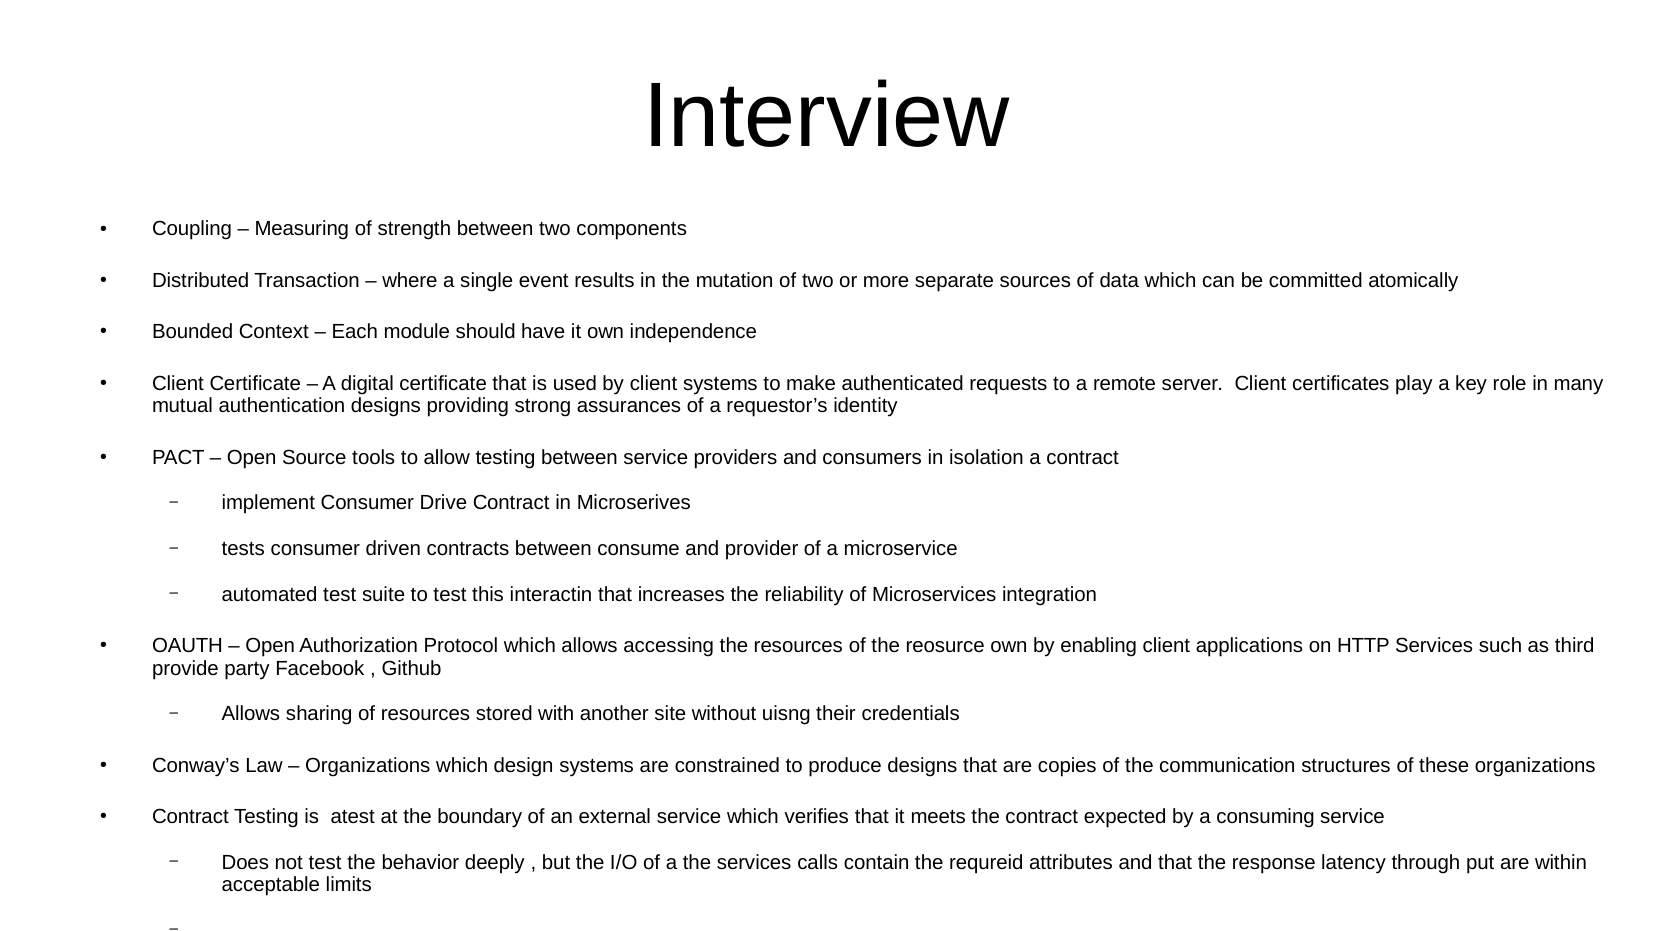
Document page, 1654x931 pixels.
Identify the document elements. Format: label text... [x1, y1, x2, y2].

title Interview [82, 37, 1571, 193]
list Coupling – Measuring of strength between two components Distributed Transaction – where a single event results in the mutation of two or more separate sources of data which can be committed atomically Bounded Context – Each module should have it own independence Client Certificate – A digital certificate that is used by client systems to make authenticated requests to a remote server. Client certificates play a key role in many mutual authentication designs providing strong assurances of a requestor’s identity PACT – Open Source tools to allow testing between service providers and consumers in isolation a contract implement Consumer Drive Contract in Microserives tests consumer driven contracts between consume and provider of a microservice automated test suite to test this interactin that increases the reliability of Microservices integration OAUTH – Open Authorization Protocol which allows accessing the resources of the reosurce own by enabling client applications on HTTP Services such as third provide party Facebook , Github Allows sharing of resources stored with another site without uisng their credentials Conway’s Law – Organizations which design systems are constrained to produce designs that are copies of the communication structures of these organizations Contract Testing is atest at the boundary of an external service which verifies that it meets the contract expected by a consuming service Does not test the behavior deeply , but the I/O of a the services calls contain the requreid attributes and that the response latency through put are within acceptable limits [82, 217, 1636, 901]
